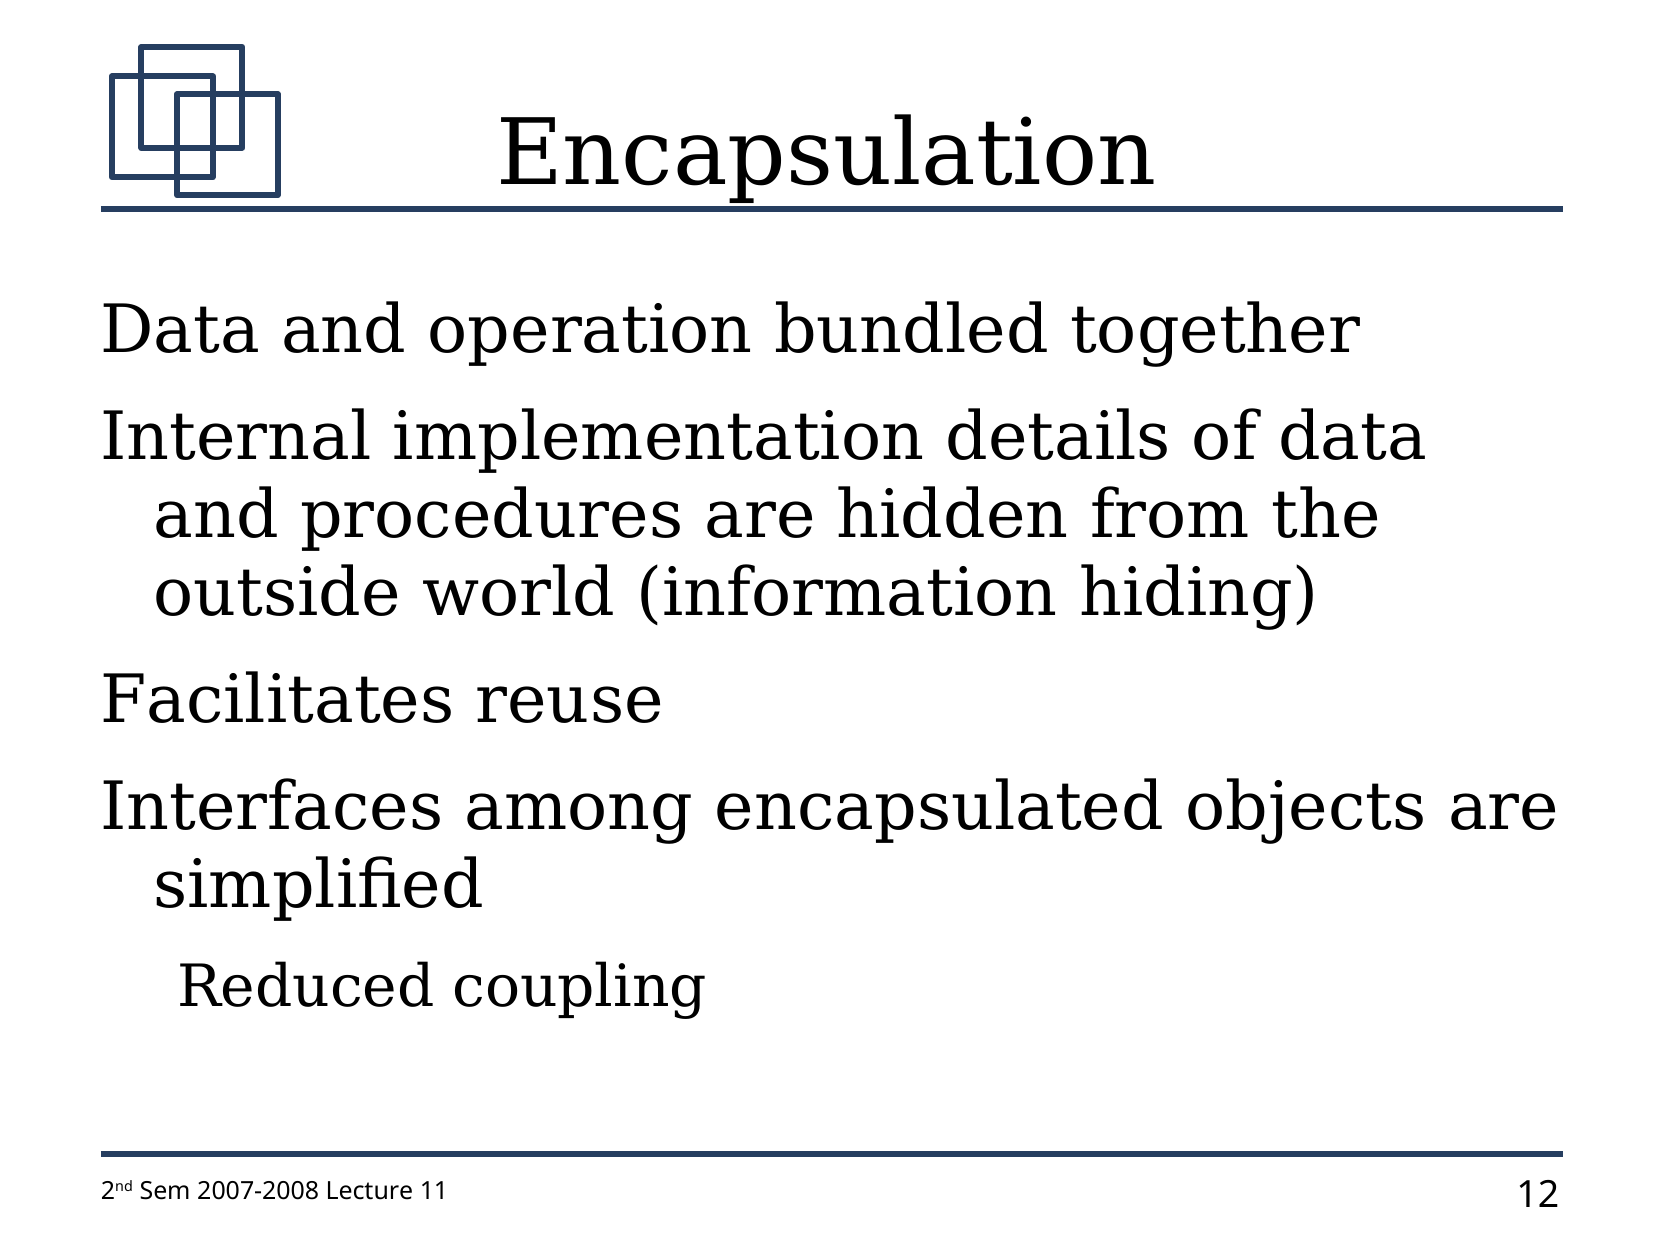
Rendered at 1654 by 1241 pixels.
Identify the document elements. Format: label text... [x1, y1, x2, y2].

list Data and operation bundled together Internal implementation details of data and procedures are hidden from the outside world (information hiding) Facilitates reuse Interfaces among encapsulated objects are simplified Reduced coupling [82, 290, 1571, 1109]
title Encapsulation [82, 49, 1571, 257]
